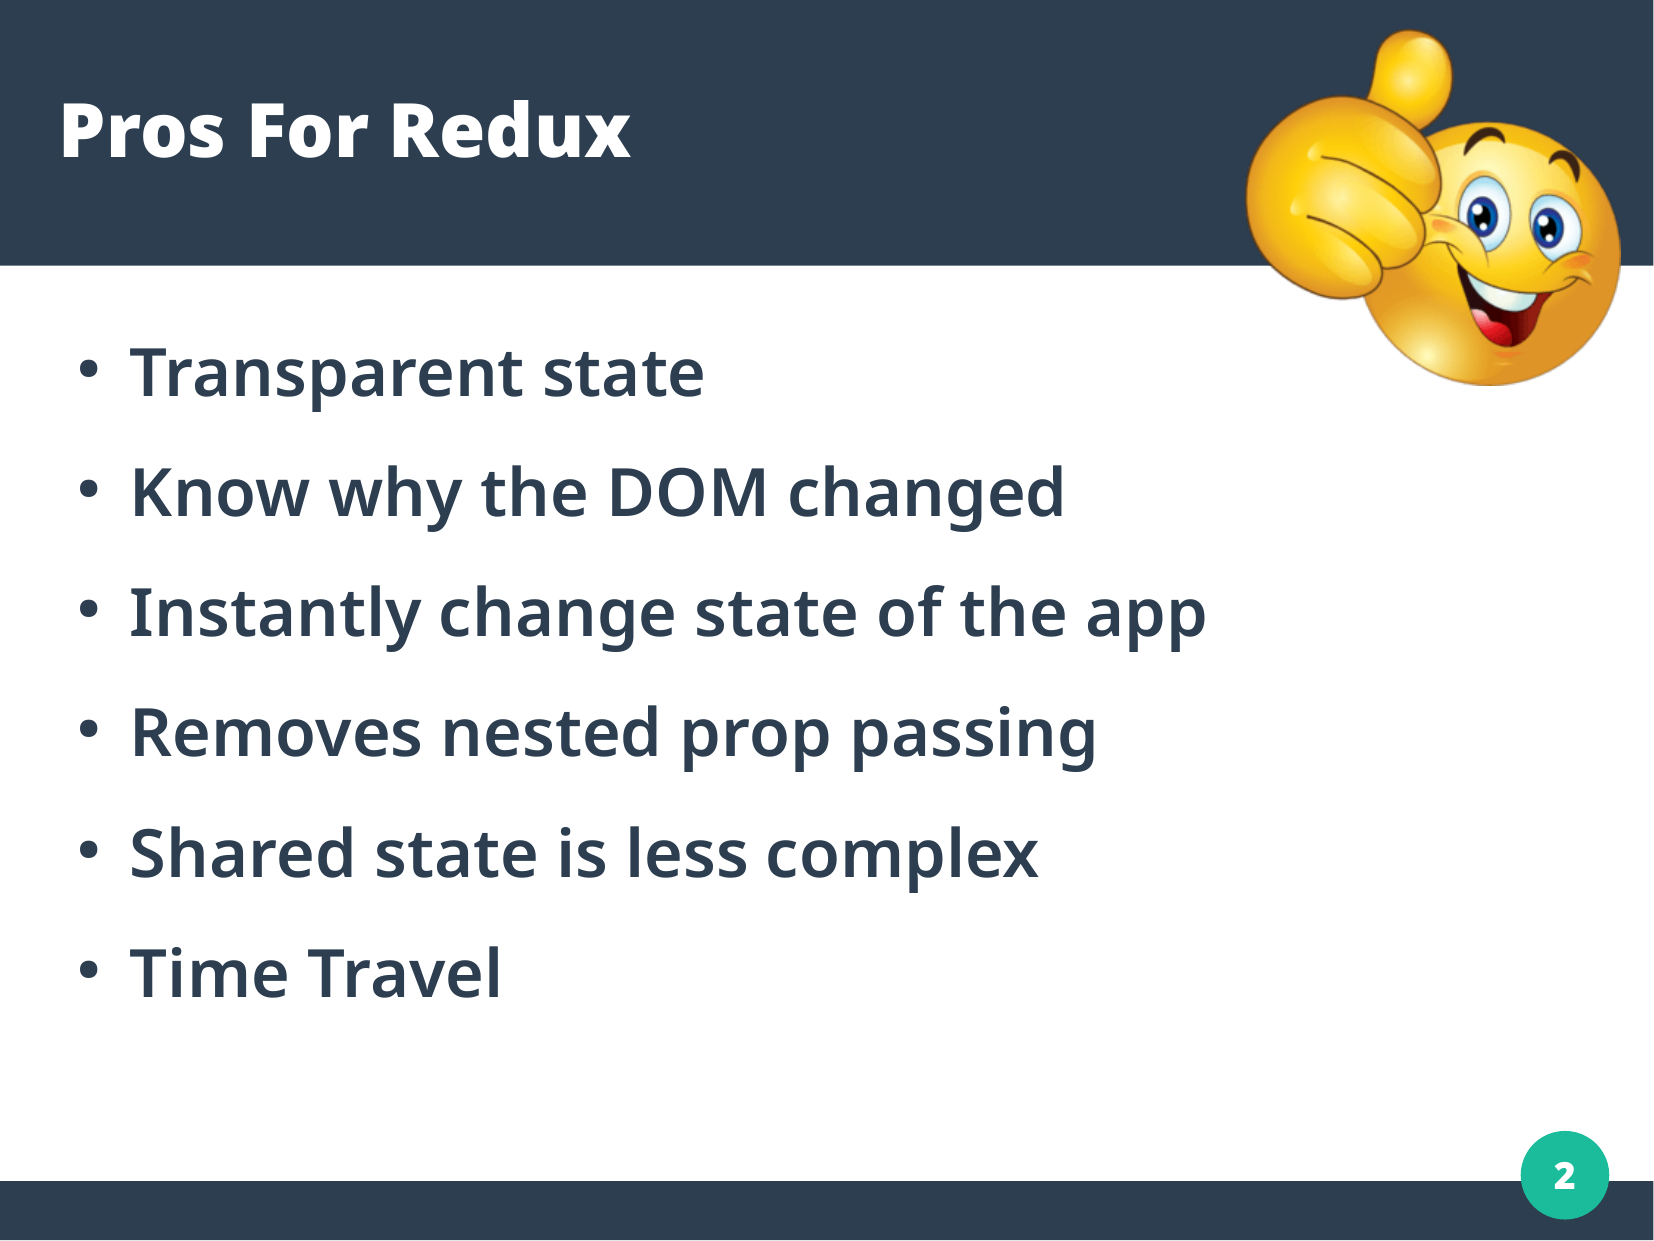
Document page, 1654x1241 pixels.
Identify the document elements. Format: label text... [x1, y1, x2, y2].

picture [1245, 29, 1621, 386]
list Transparent state Know why the DOM changed Instantly change state of the app Removes nested prop passing Shared state is less complex Time Travel [59, 324, 1595, 1152]
title Pros For Redux [59, 49, 1245, 207]
